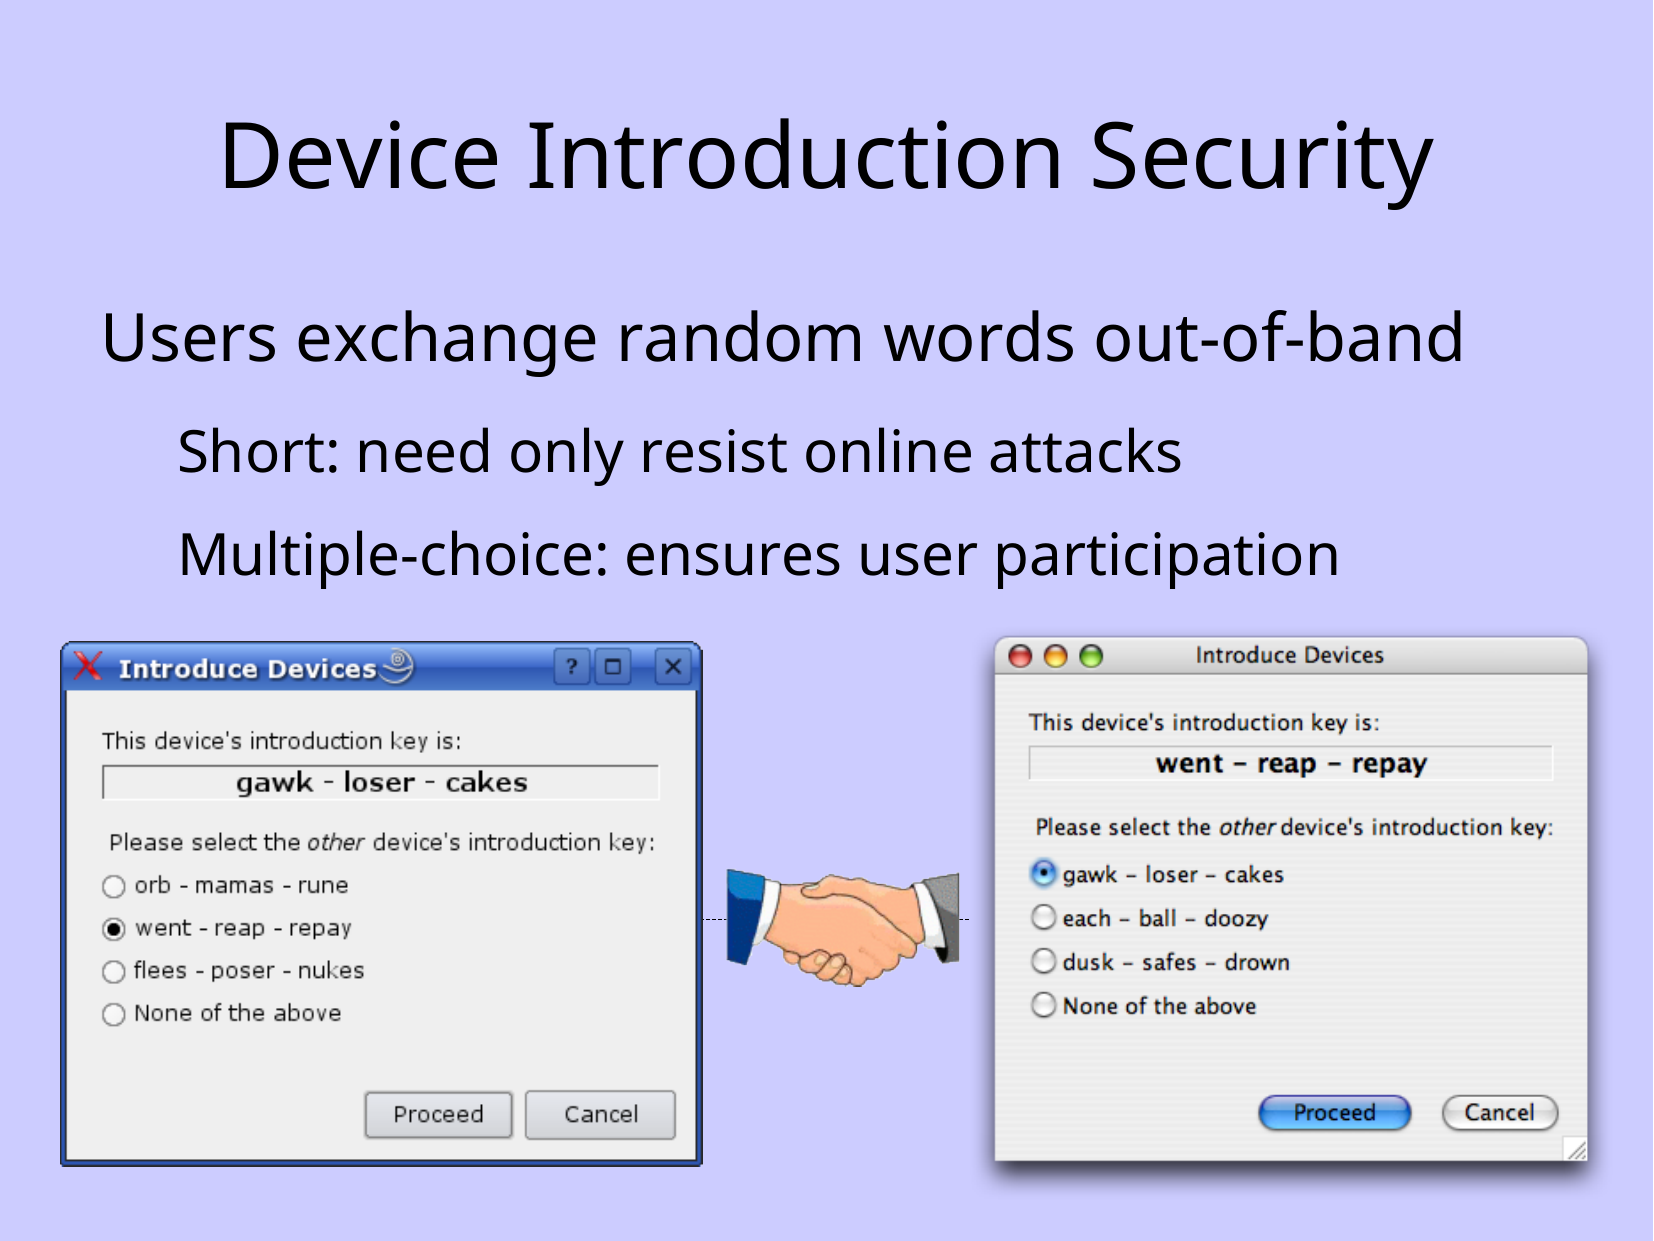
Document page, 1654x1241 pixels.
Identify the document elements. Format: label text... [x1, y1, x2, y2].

picture [970, 626, 1613, 1201]
picture [60, 641, 703, 1167]
list Users exchange random words out-of-band Short: need only resist online attacks Multiple-choice: ensures user participation [82, 290, 1571, 1095]
title Device Introduction Security [82, 49, 1571, 257]
